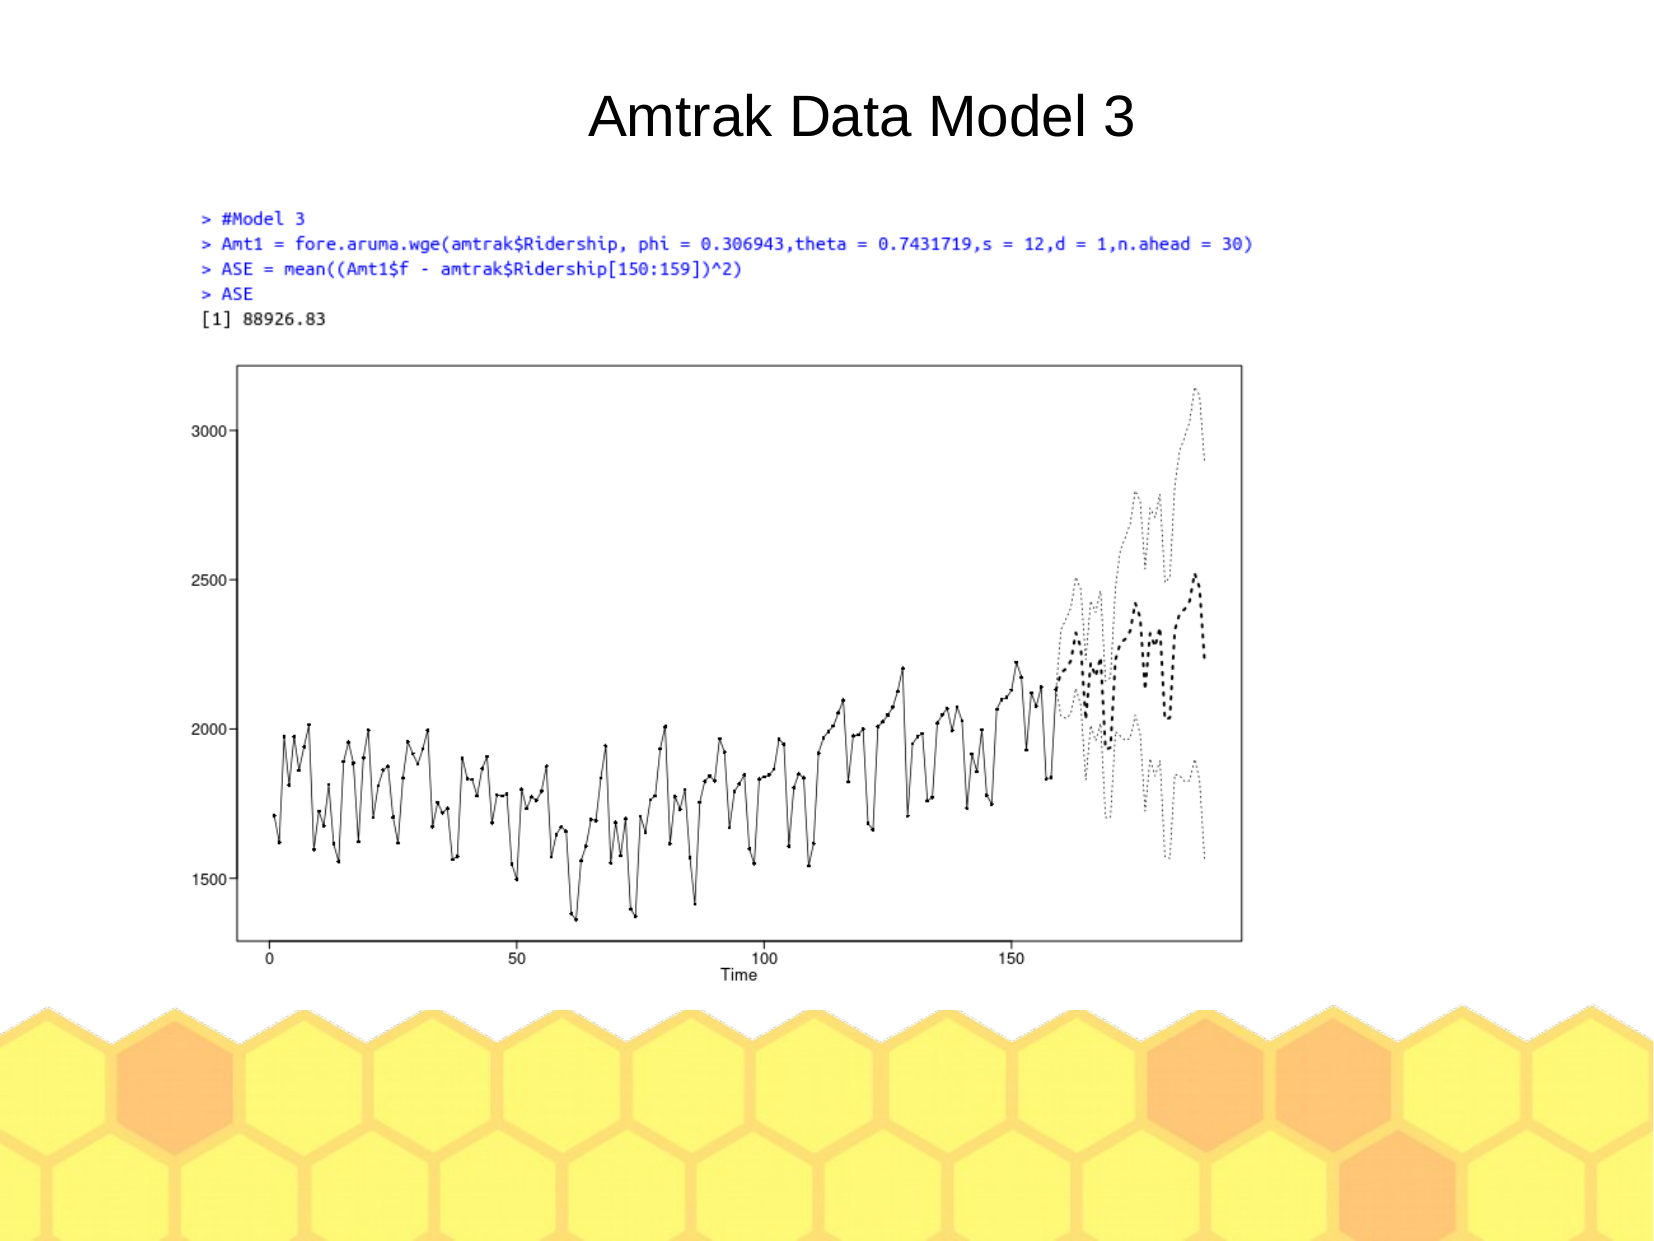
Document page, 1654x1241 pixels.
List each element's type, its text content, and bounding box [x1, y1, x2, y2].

picture [0, 344, 1654, 1241]
title Amtrak Data Model 3 [82, 50, 1571, 181]
picture [195, 208, 1447, 331]
